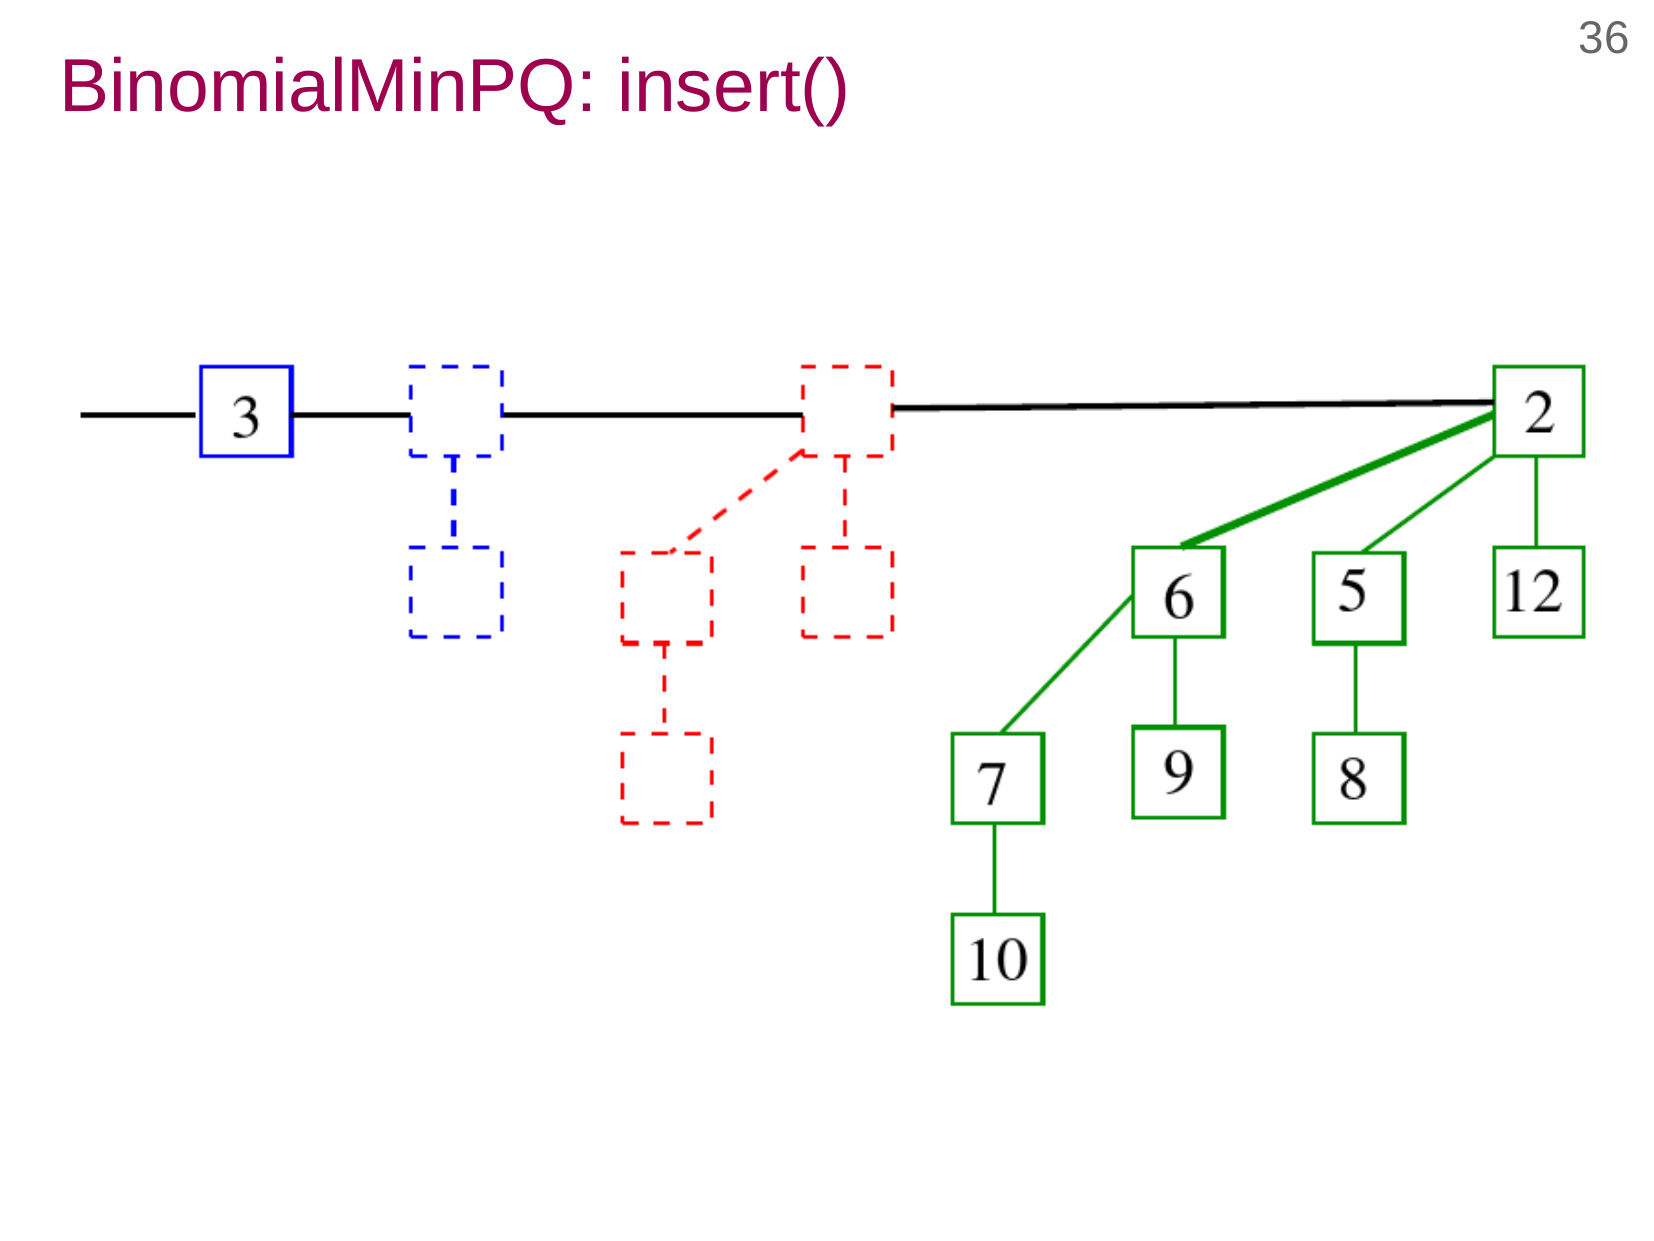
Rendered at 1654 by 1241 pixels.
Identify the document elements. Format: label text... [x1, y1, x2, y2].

title BinomialMinPQ: insert() [59, 29, 1595, 148]
picture [61, 347, 1595, 1019]
